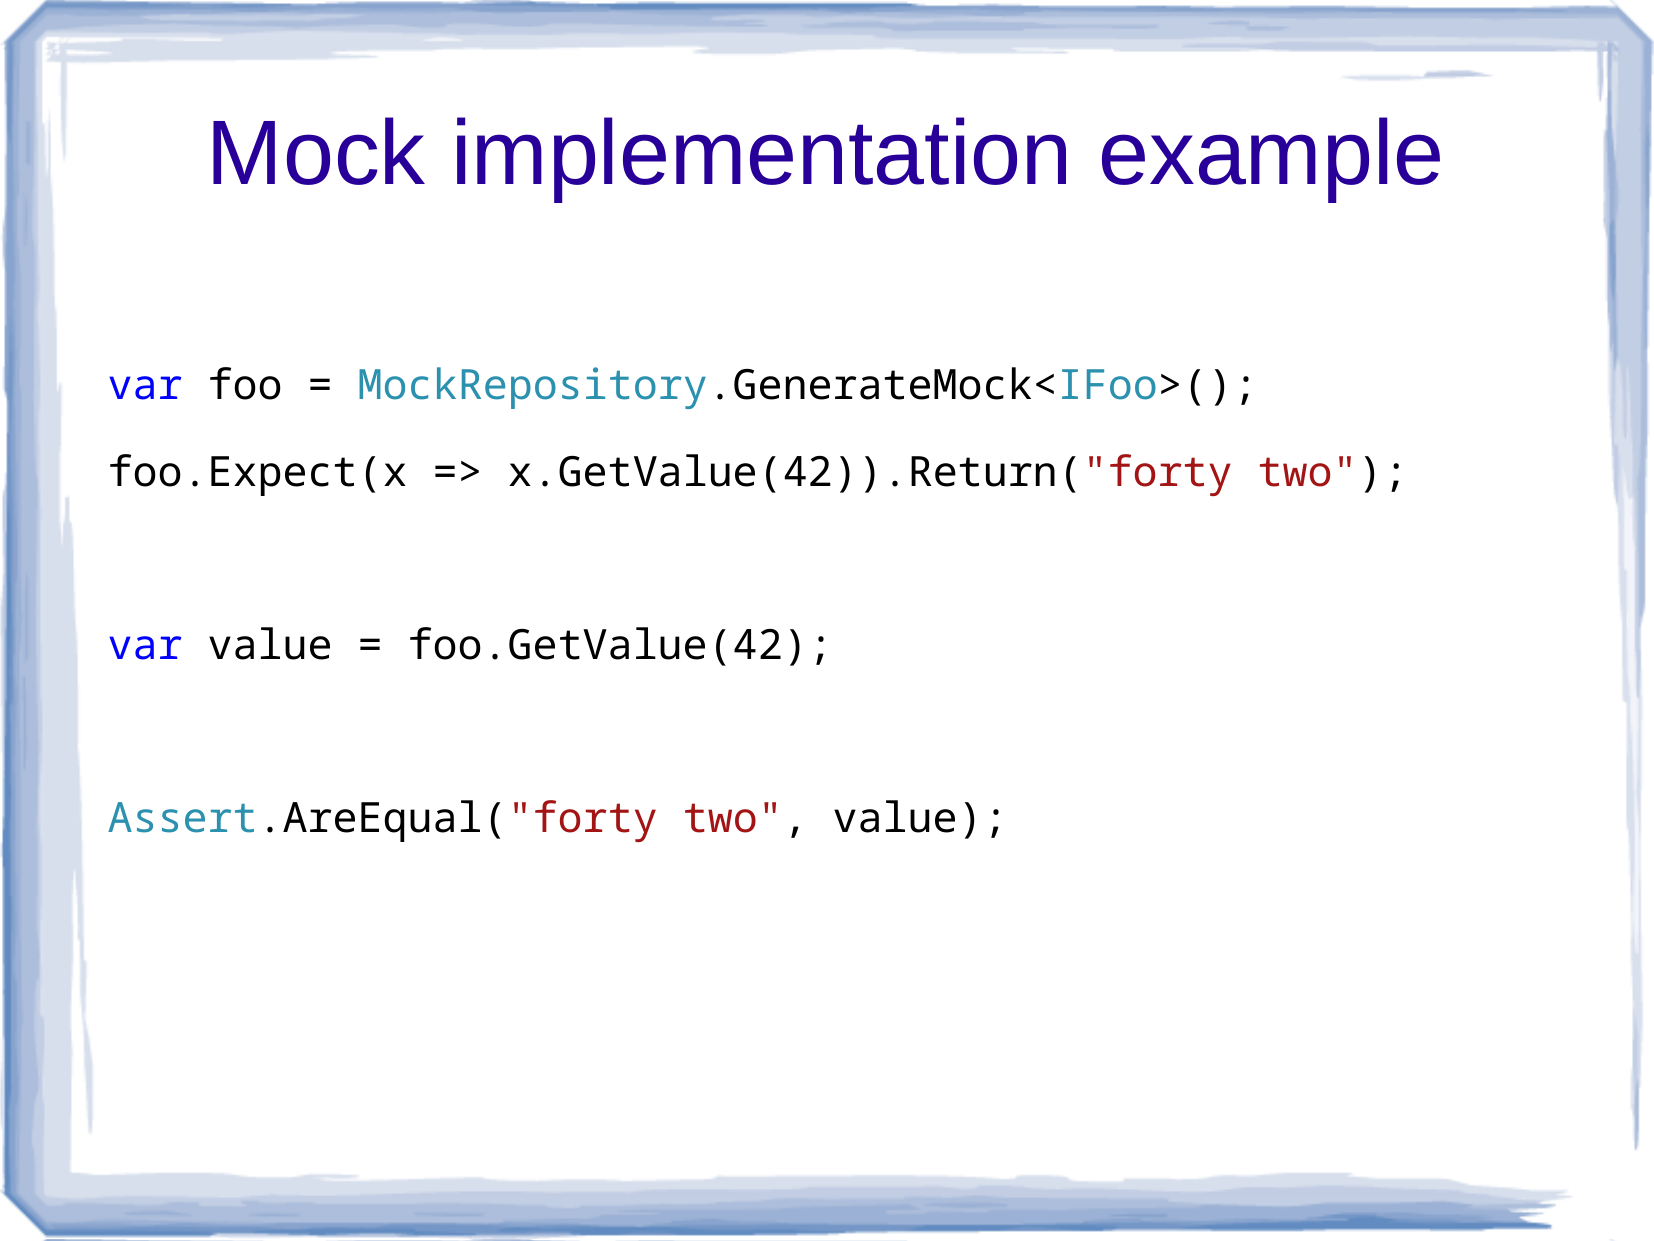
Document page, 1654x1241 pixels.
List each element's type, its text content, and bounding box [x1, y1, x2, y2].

picture [0, 0, 1654, 1241]
title Mock implementation example [82, 49, 1571, 257]
list var foo = MockRepository.GenerateMock<IFoo>(); foo.Expect(x => x.GetValue(42)).Return("forty two"); var value = foo.GetValue(42); Assert.AreEqual("forty two", value); [82, 355, 1571, 1174]
